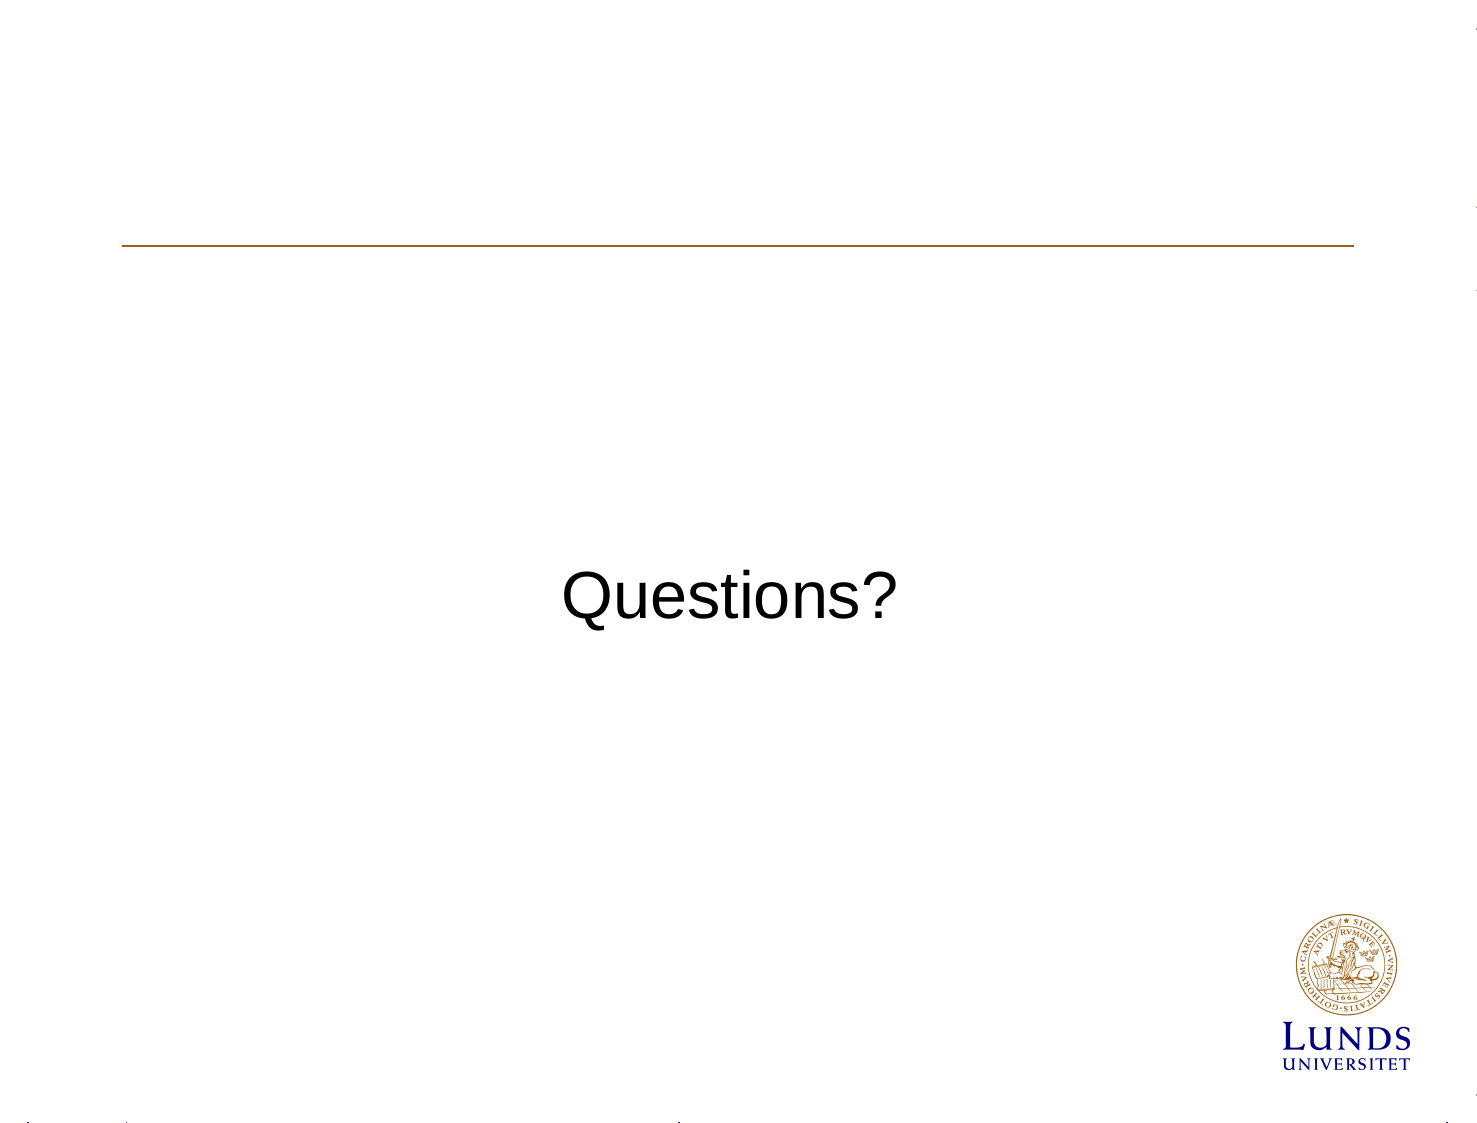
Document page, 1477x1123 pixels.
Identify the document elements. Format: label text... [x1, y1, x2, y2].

picture [1283, 914, 1410, 1070]
subtitle Questions? [107, 303, 1353, 888]
